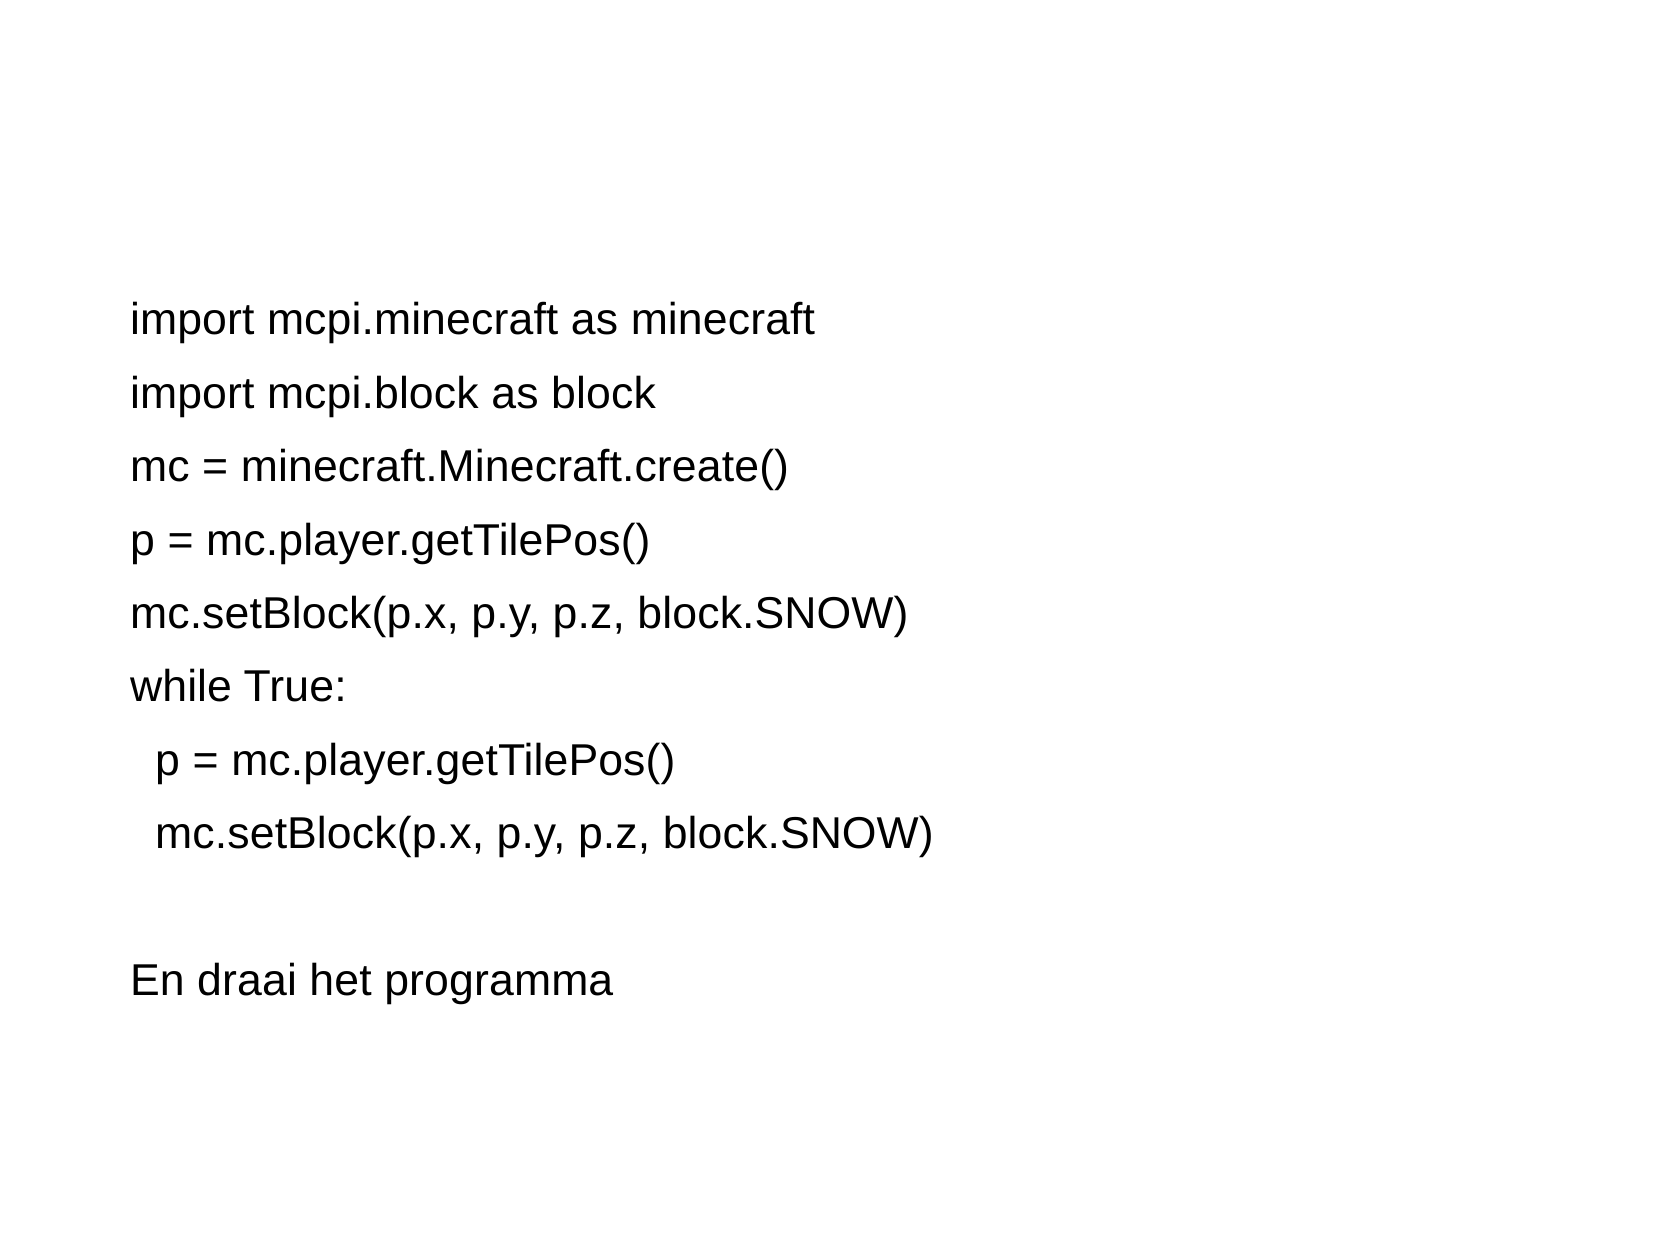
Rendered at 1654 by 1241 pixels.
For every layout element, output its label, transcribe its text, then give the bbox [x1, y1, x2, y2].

list import mcpi.minecraft as minecraft import mcpi.block as block mc = minecraft.Minecraft.create() p = mc.player.getTilePos() mc.setBlock(p.x, p.y, p.z, block.SNOW) while True: p = mc.player.getTilePos() mc.setBlock(p.x, p.y, p.z, block.SNOW) En draai het programma [82, 290, 1571, 1010]
